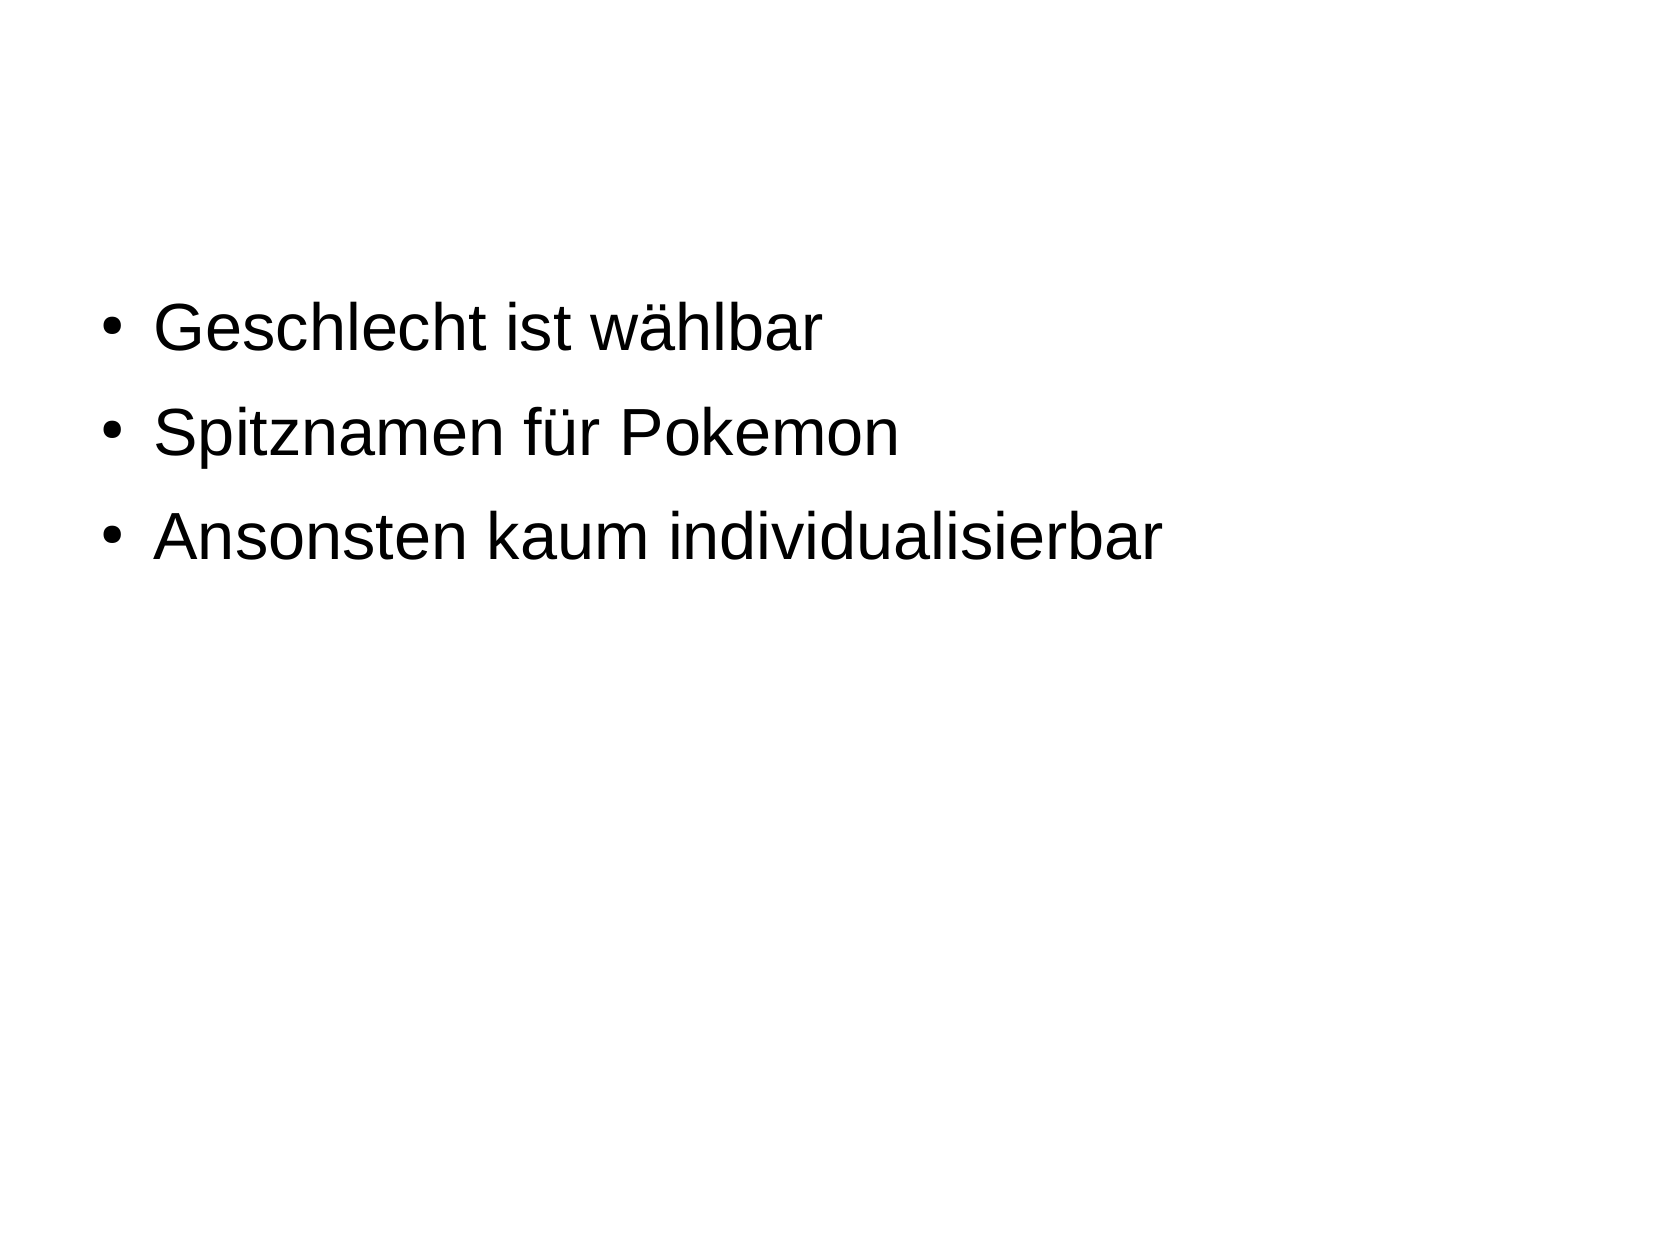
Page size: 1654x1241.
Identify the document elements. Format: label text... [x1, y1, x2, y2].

list Geschlecht ist wählbar Spitznamen für Pokemon Ansonsten kaum individualisierbar [82, 290, 1571, 1010]
